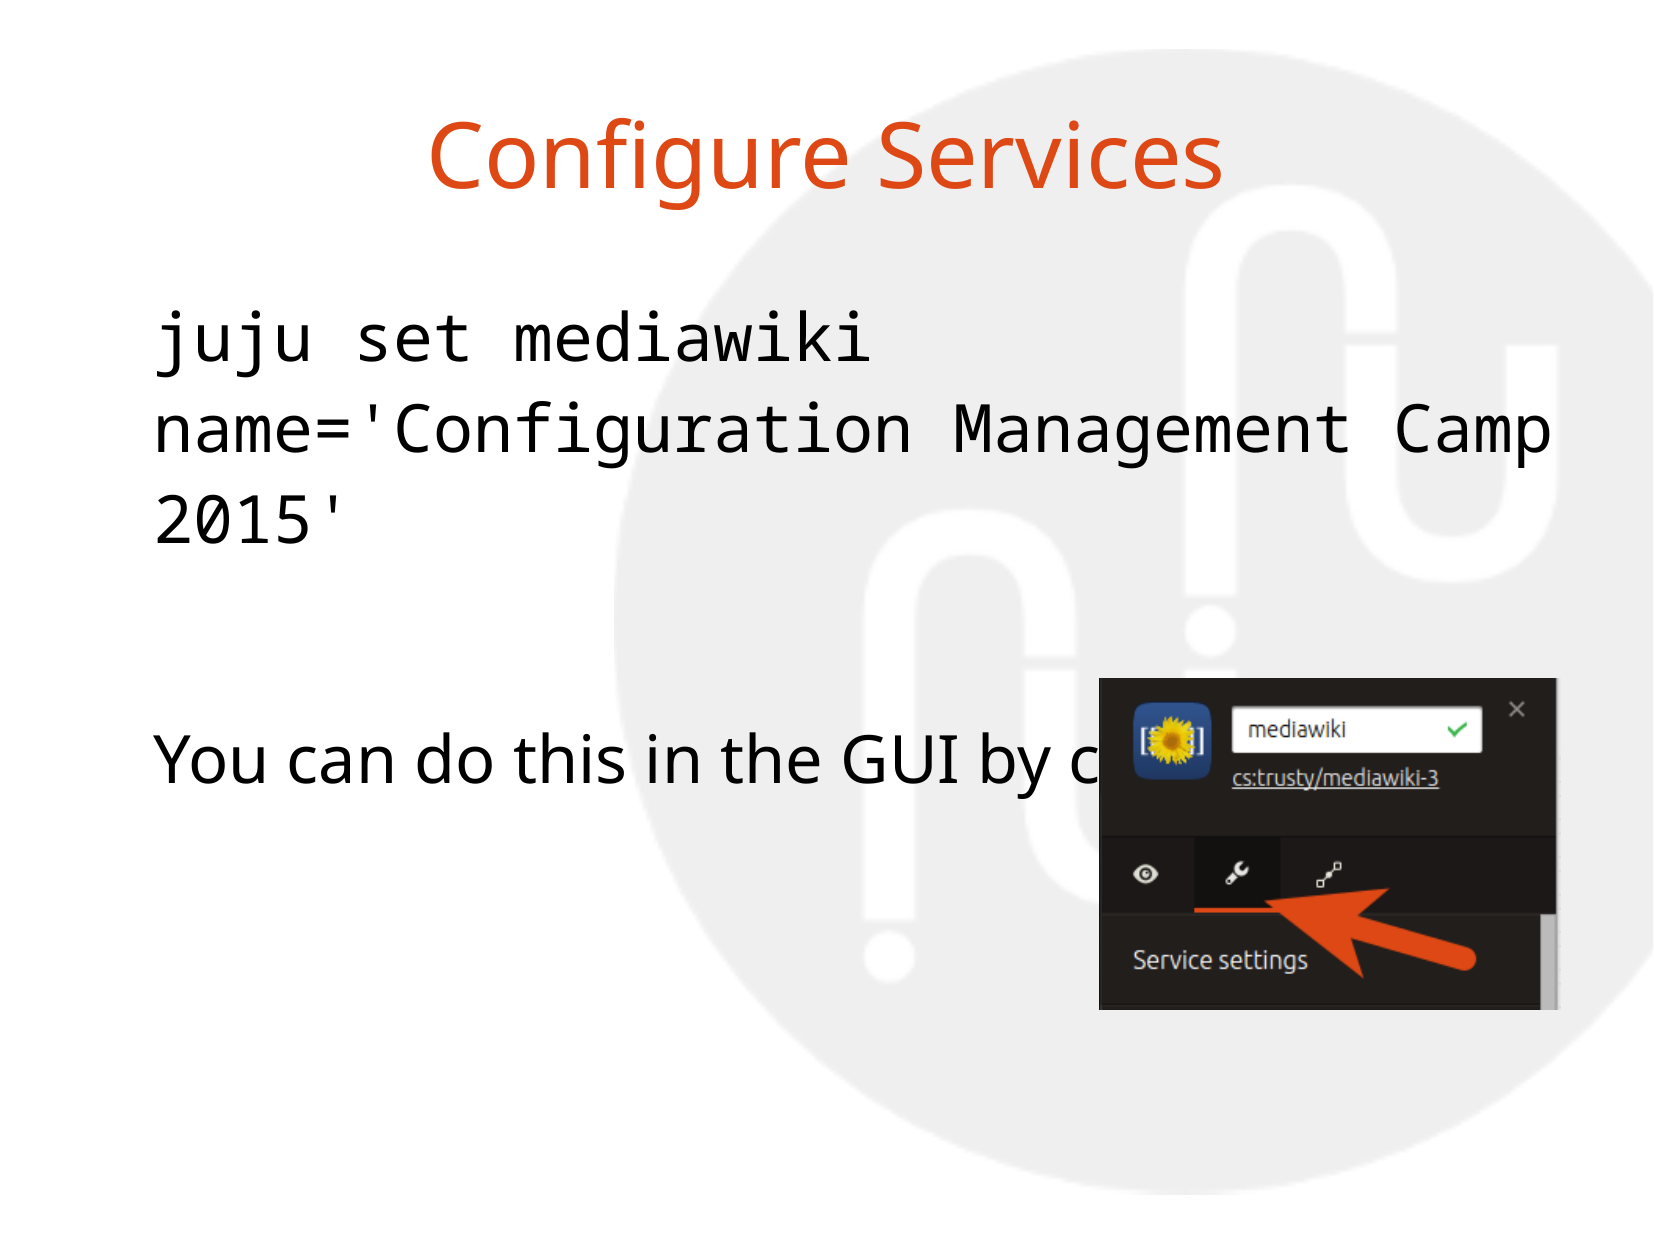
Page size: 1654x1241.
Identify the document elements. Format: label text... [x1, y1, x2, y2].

title Configure Services [82, 49, 1571, 257]
picture [614, 49, 1654, 1195]
list juju set mediawiki name='Configuration Management Camp 2015' You can do this in the GUI by clicking: [82, 290, 1571, 1010]
